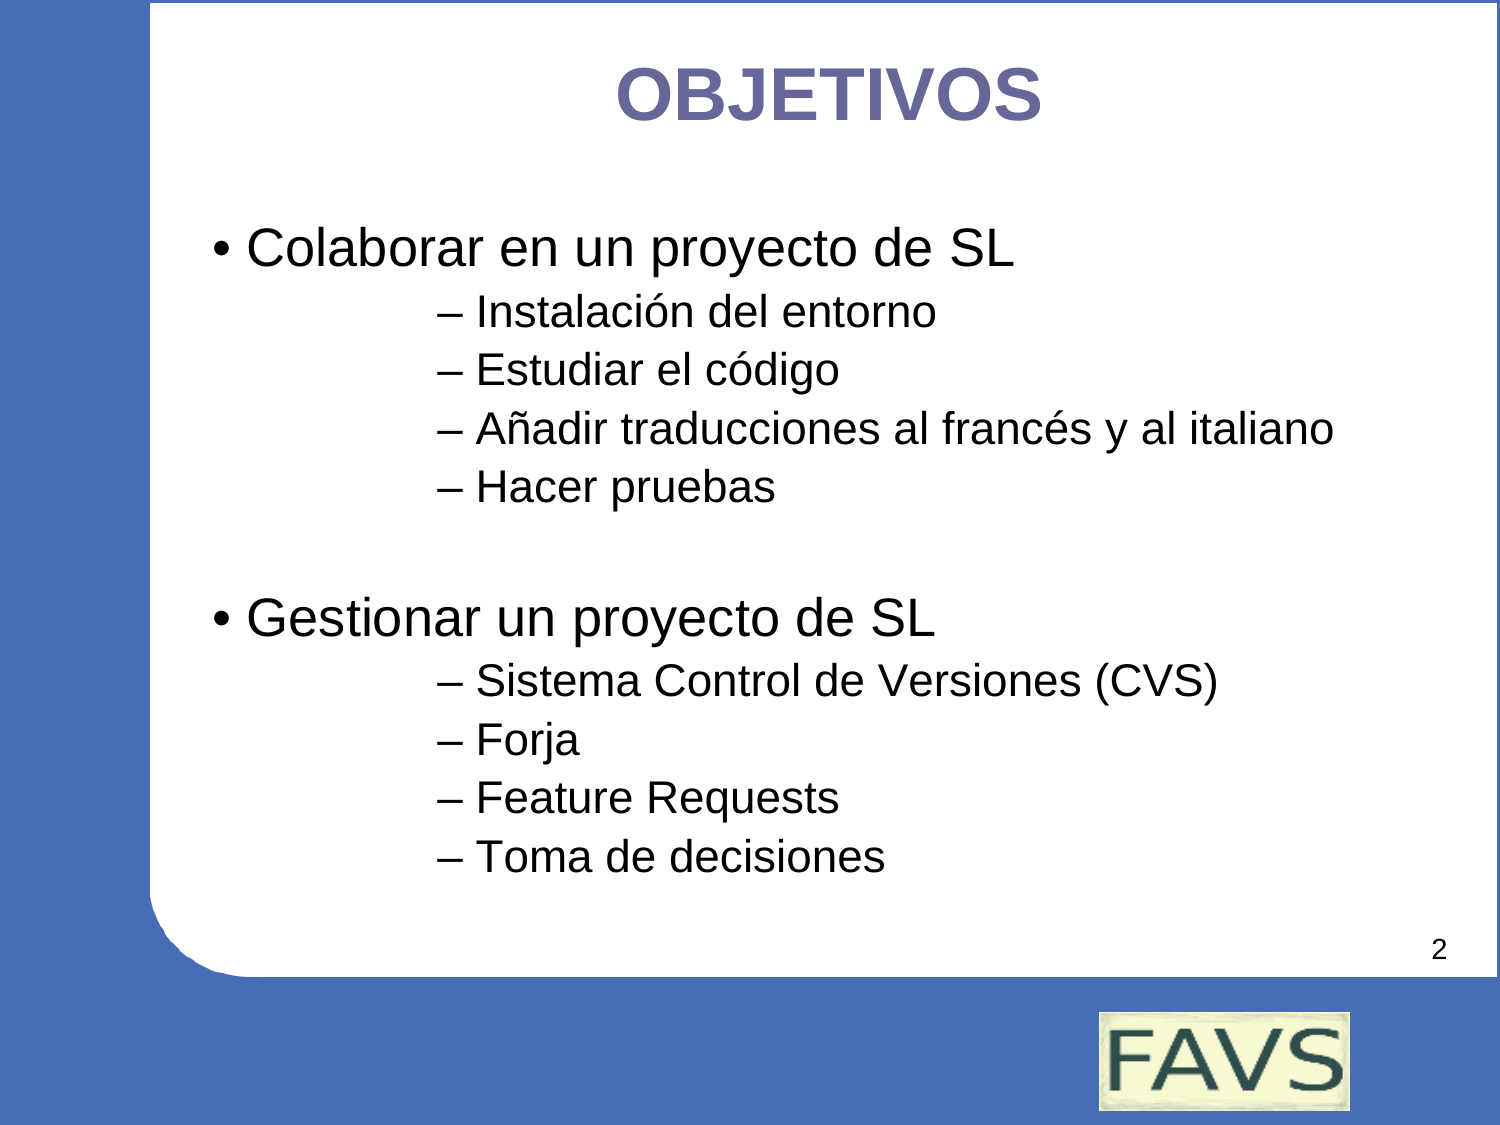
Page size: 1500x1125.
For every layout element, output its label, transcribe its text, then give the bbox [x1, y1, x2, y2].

picture [0, 0, 1500, 1125]
subtitle Colaborar en un proyecto de SL Instalación del entorno Estudiar el código Añadir traducciones al francés y al italiano Hacer pruebas Gestionar un proyecto de SL Sistema Control de Versiones (CVS) Forja Feature Requests Toma de decisiones [212, 182, 1448, 918]
title OBJETIVOS [212, 24, 1447, 164]
